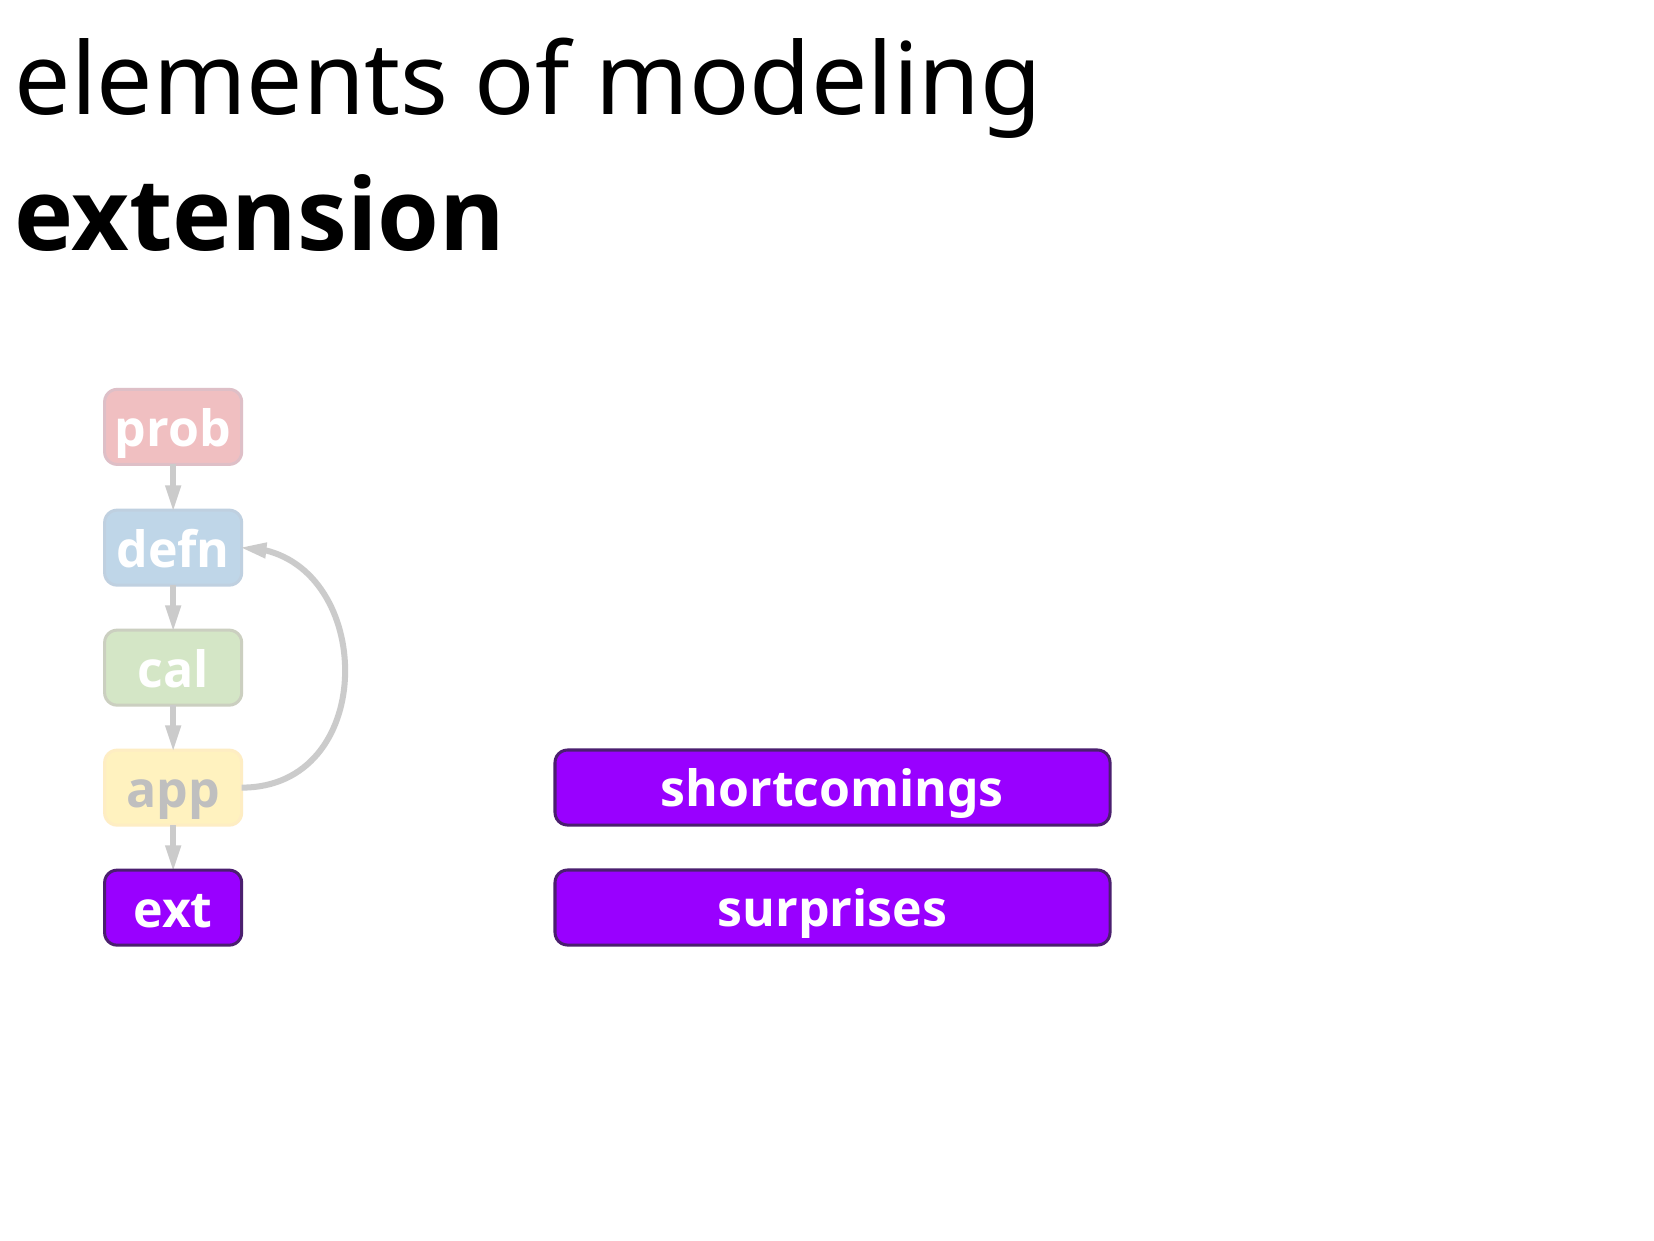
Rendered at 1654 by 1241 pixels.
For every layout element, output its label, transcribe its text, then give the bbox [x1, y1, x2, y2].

text_box surprises [555, 870, 1111, 946]
text_box shortcomings [555, 750, 1111, 826]
text_box elements of modeling extension [0, 0, 1121, 279]
text_box [90, 375, 361, 961]
text_box ext [104, 870, 242, 946]
